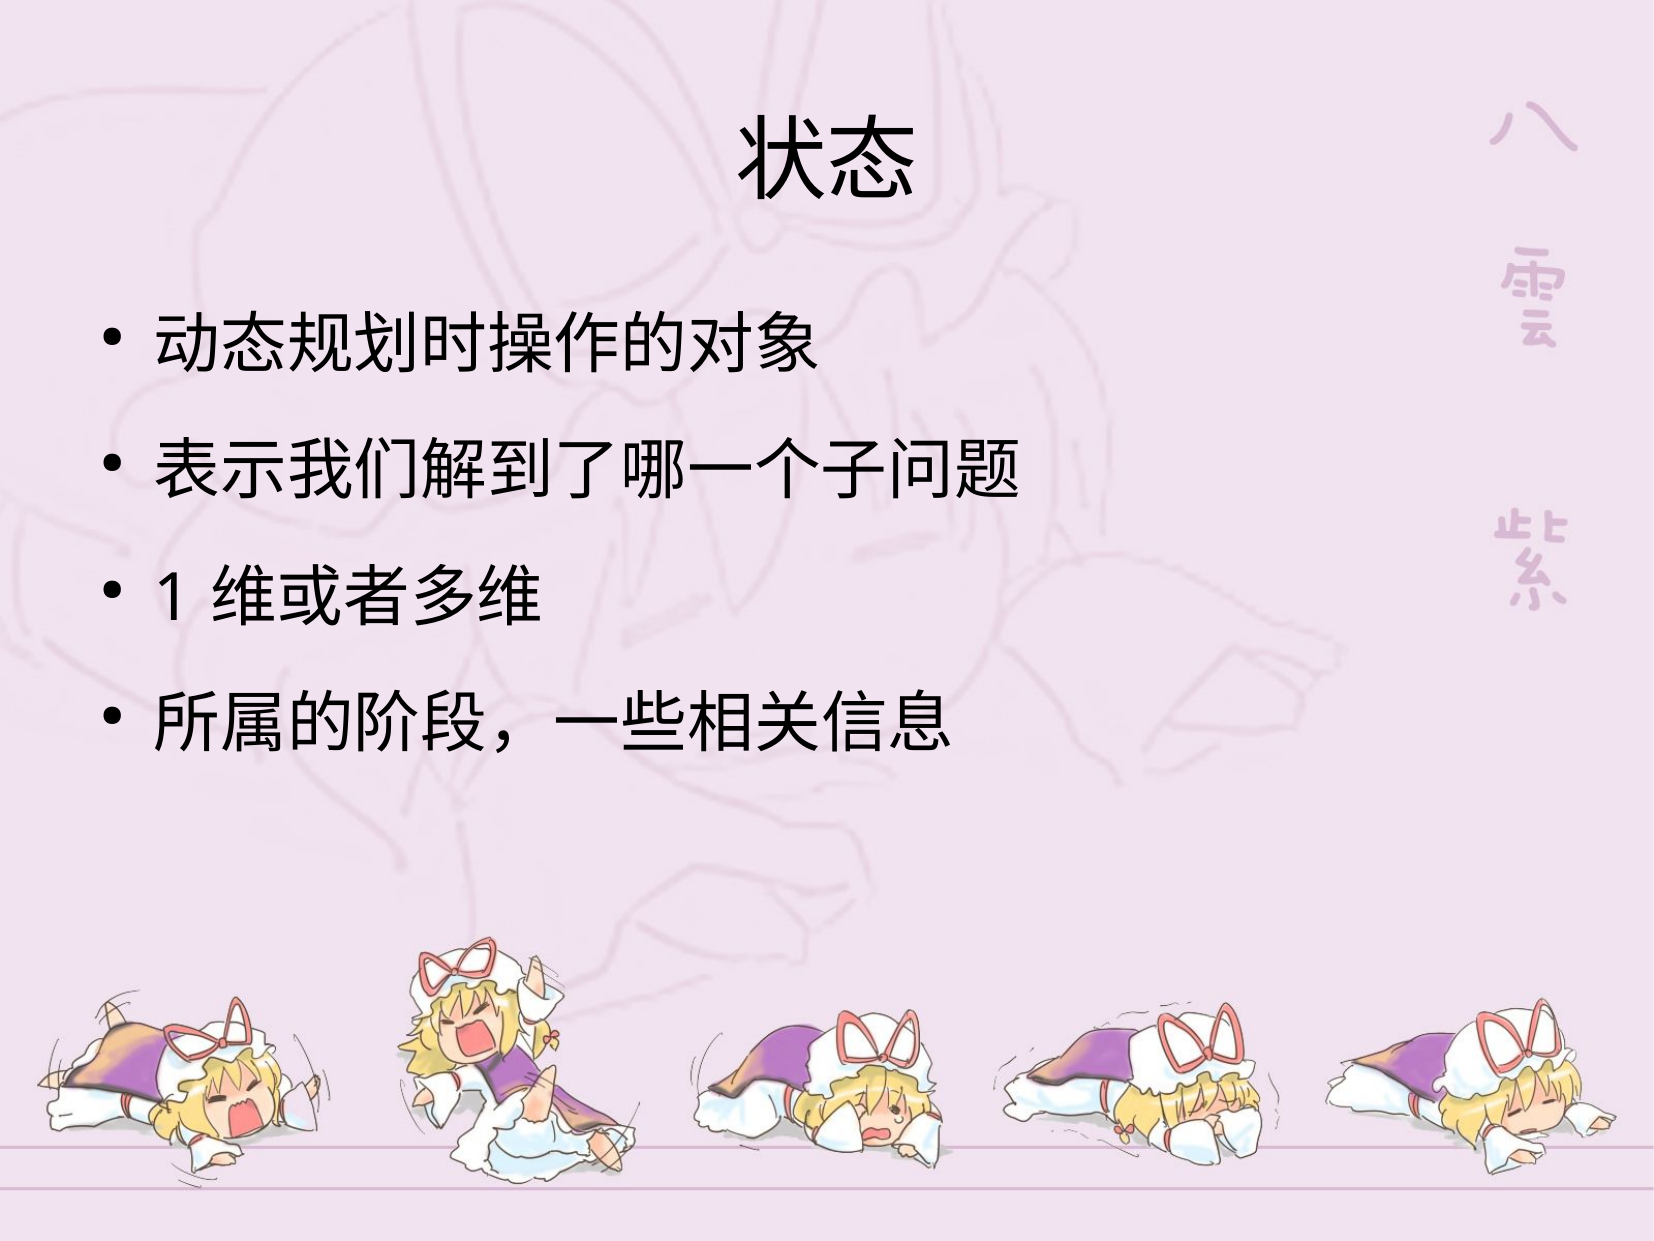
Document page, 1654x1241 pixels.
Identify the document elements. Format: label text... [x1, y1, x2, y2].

list 动态规划时操作的对象 表示我们解到了哪一个子问题 1维或者多维 所属的阶段，一些相关信息 [82, 290, 1571, 1109]
picture [0, 0, 1654, 1241]
title 状态 [82, 49, 1571, 257]
